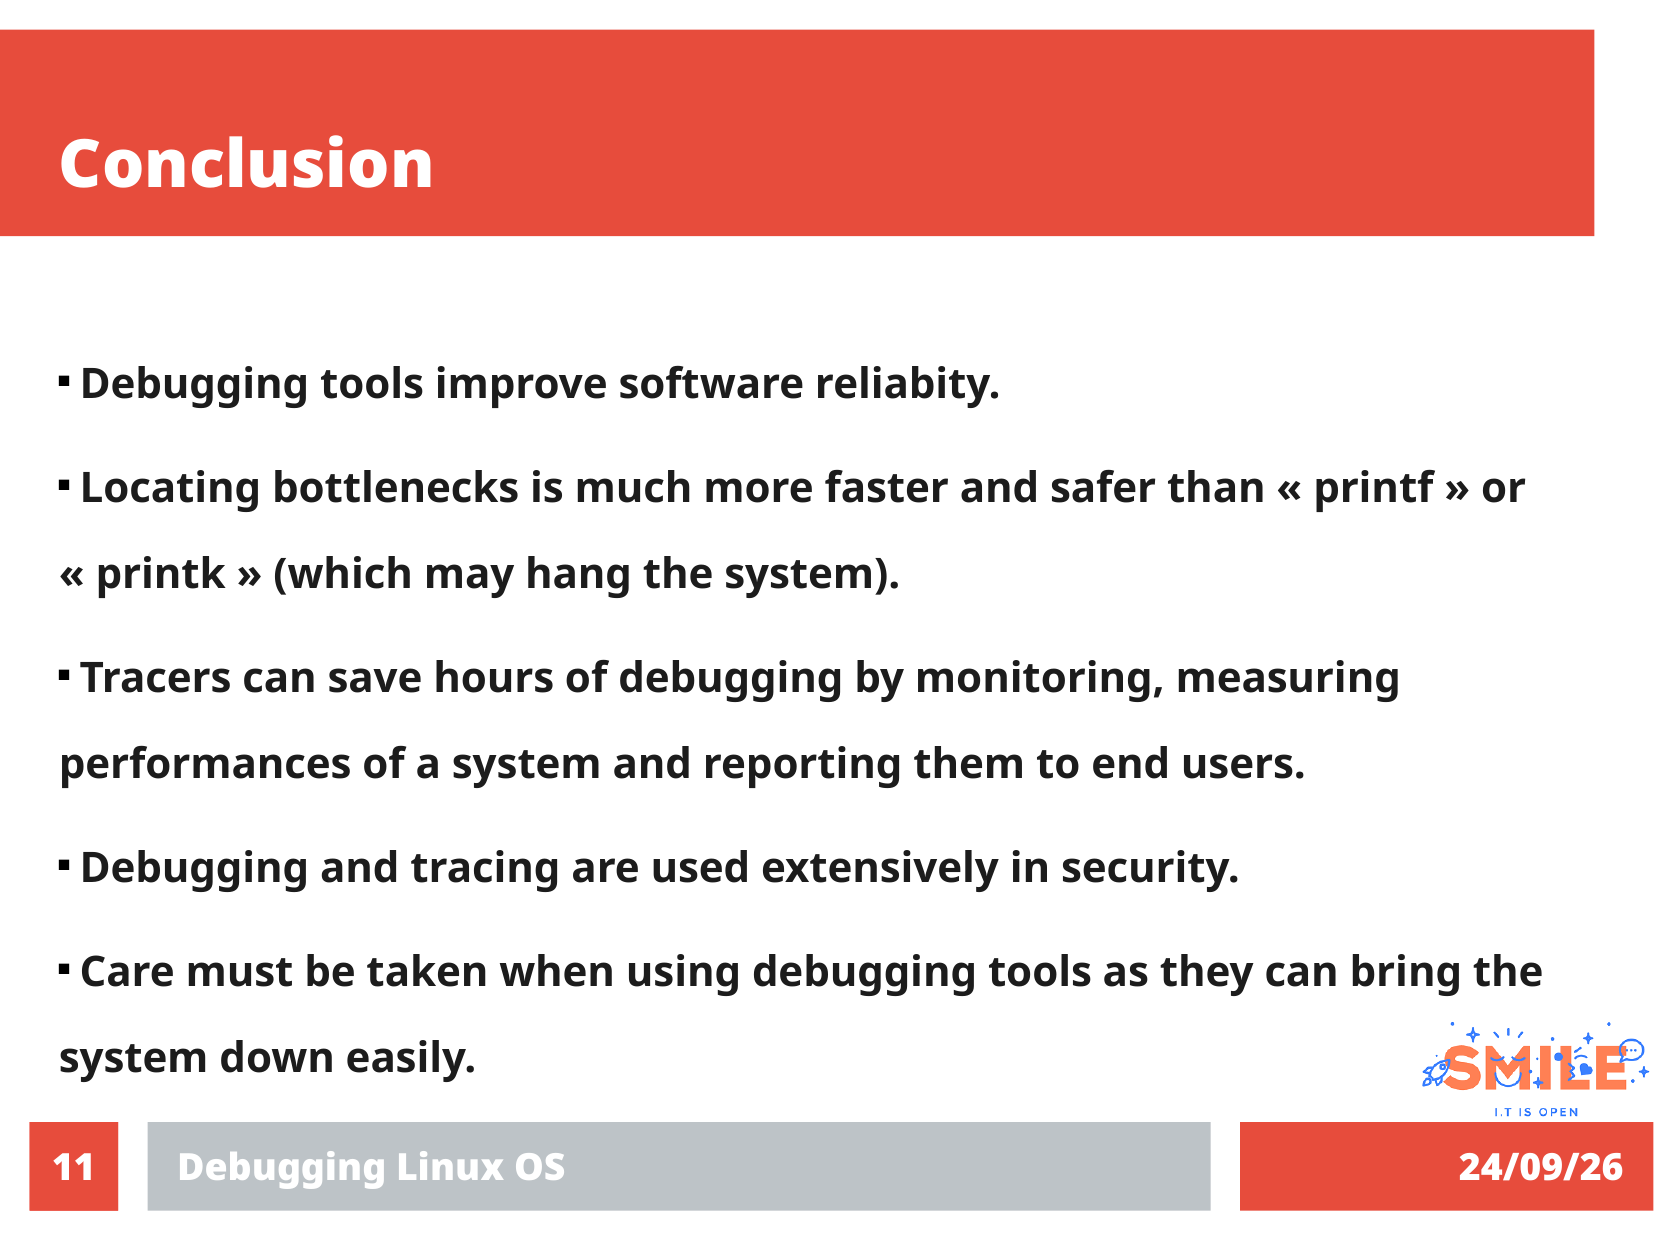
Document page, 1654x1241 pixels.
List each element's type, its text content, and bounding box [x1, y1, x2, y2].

list Debugging tools improve software reliabity. Locating bottlenecks is much more faster and safer than « printf » or « printk » (which may hang the system). Tracers can save hours of debugging by monitoring, measuring performances of a system and reporting them to end users. Debugging and tracing are used extensively in security. Care must be taken when using debugging tools as they can bring the system down easily. [59, 324, 1565, 1093]
title Conclusion [59, 59, 1595, 207]
picture [1417, 1019, 1653, 1123]
